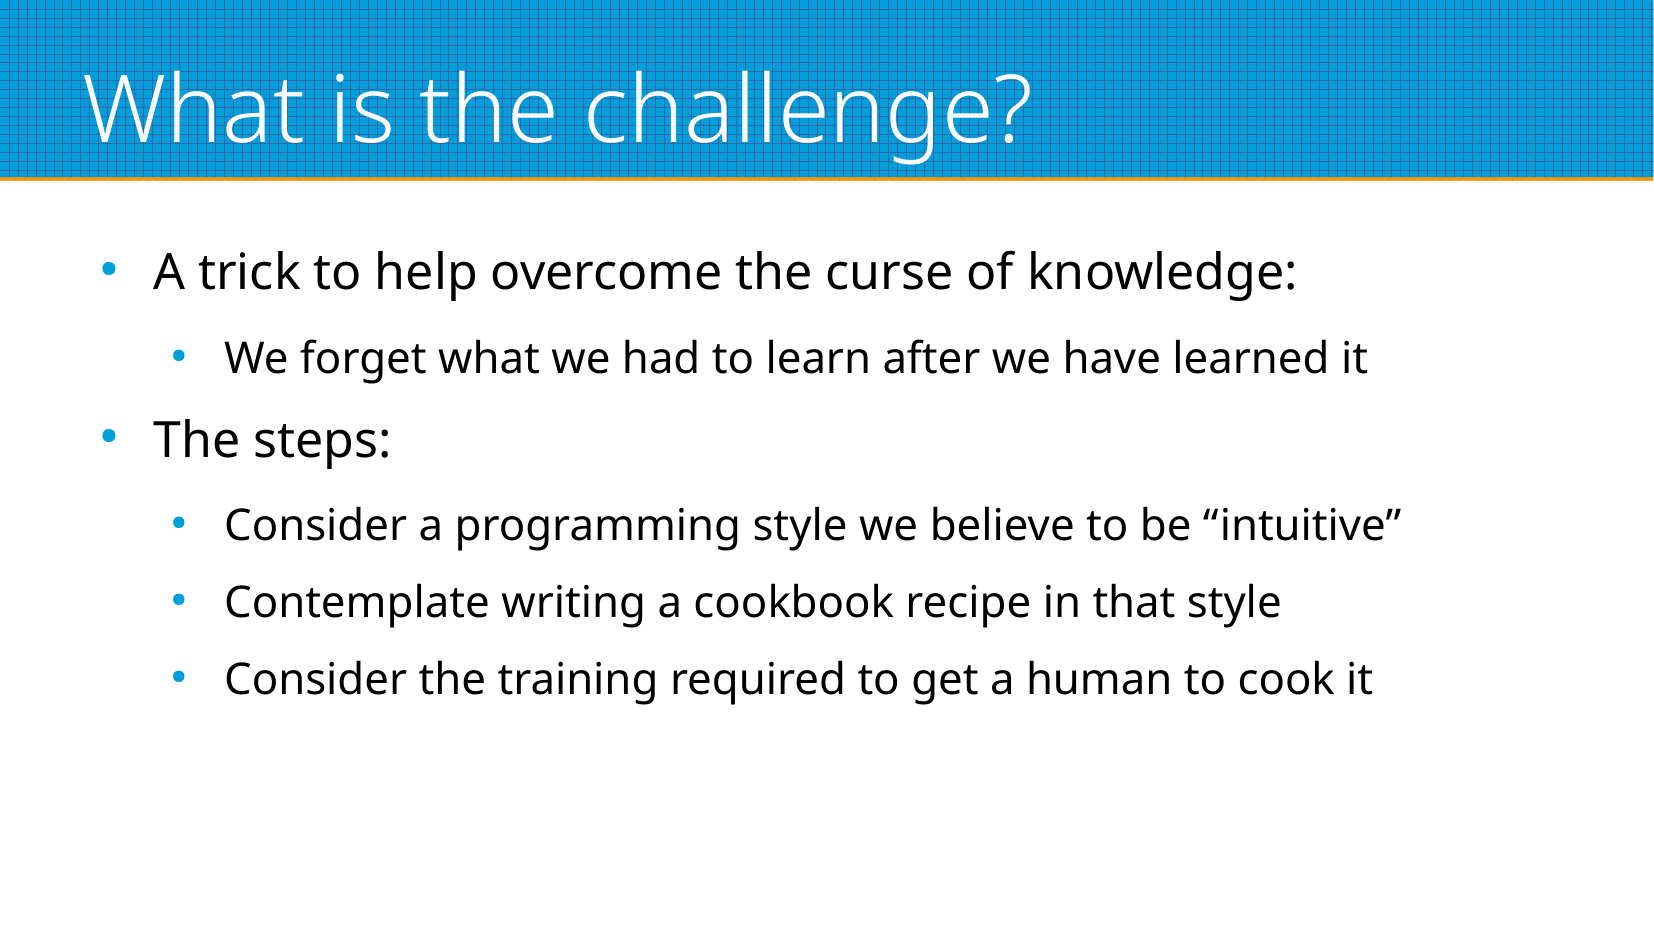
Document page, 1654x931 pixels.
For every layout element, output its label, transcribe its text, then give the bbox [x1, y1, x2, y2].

title What is the challenge? [82, 14, 1571, 171]
list A trick to help overcome the curse of knowledge: We forget what we had to learn after we have learned it The steps: Consider a programming style we believe to be “intuitive” Contemplate writing a cookbook recipe in that style Consider the training required to get a human to cook it [82, 236, 1563, 811]
